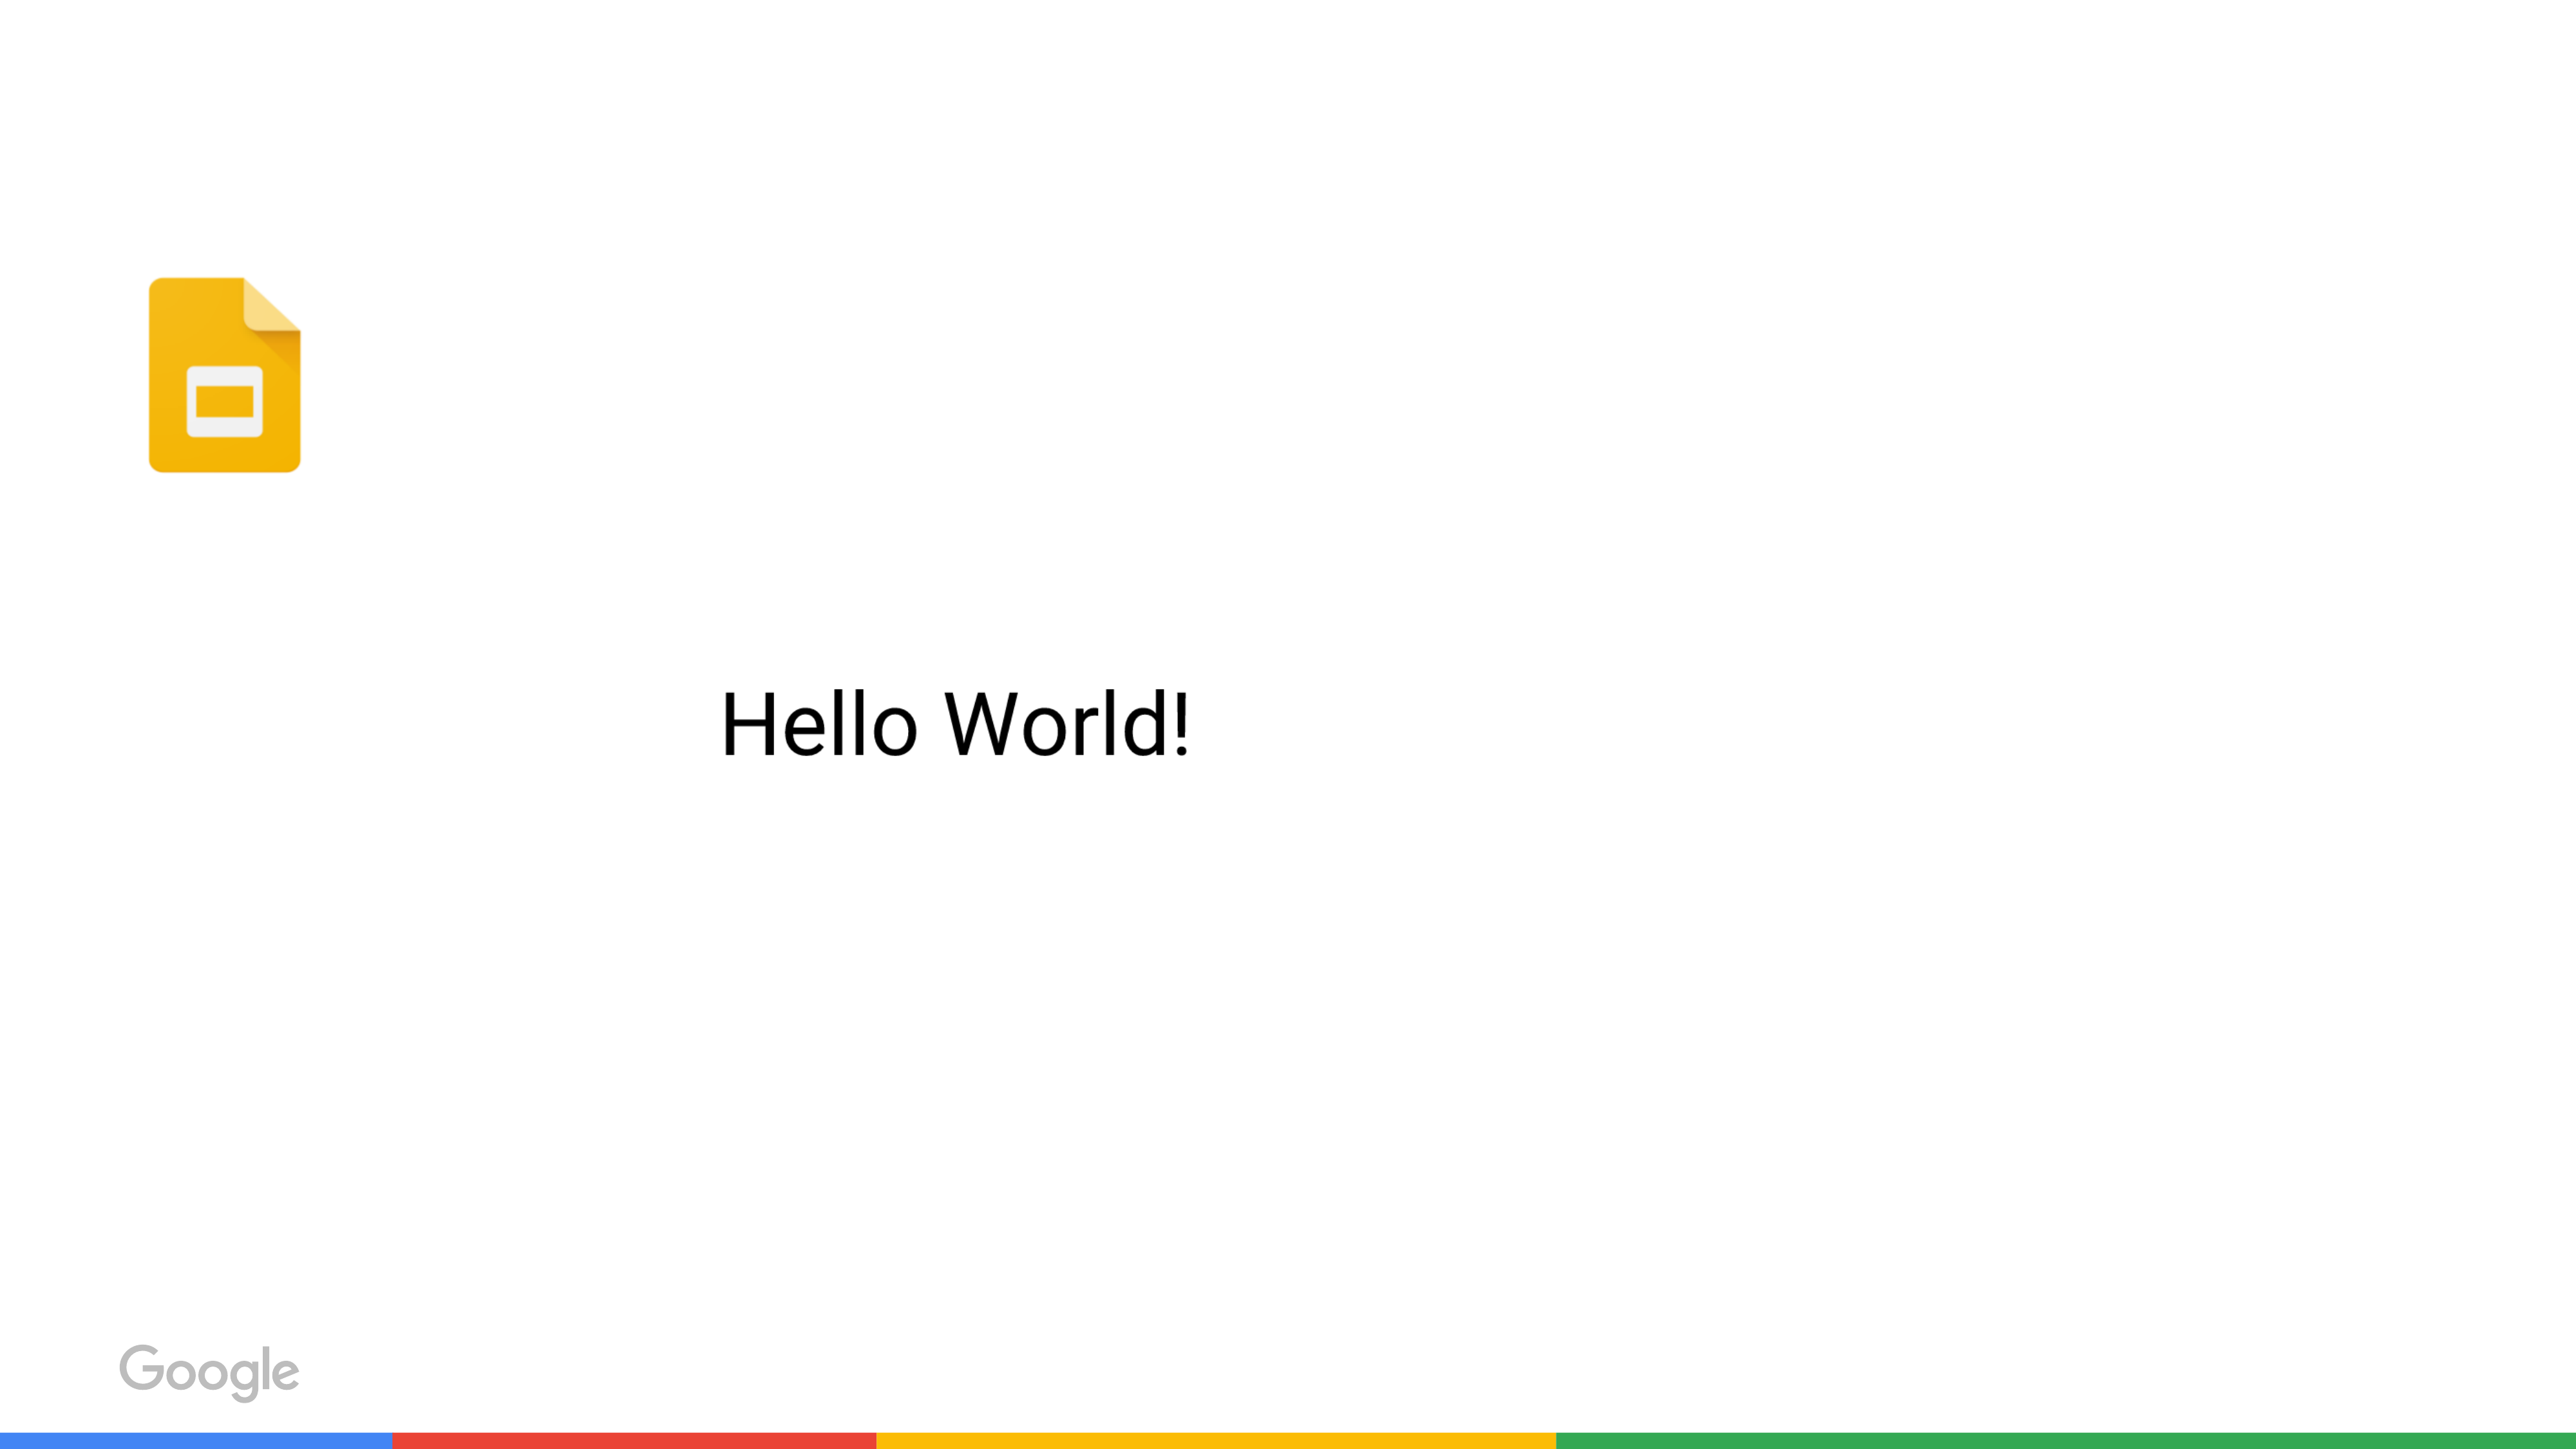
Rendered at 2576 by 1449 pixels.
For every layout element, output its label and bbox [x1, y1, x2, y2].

picture [86, 241, 1447, 1208]
